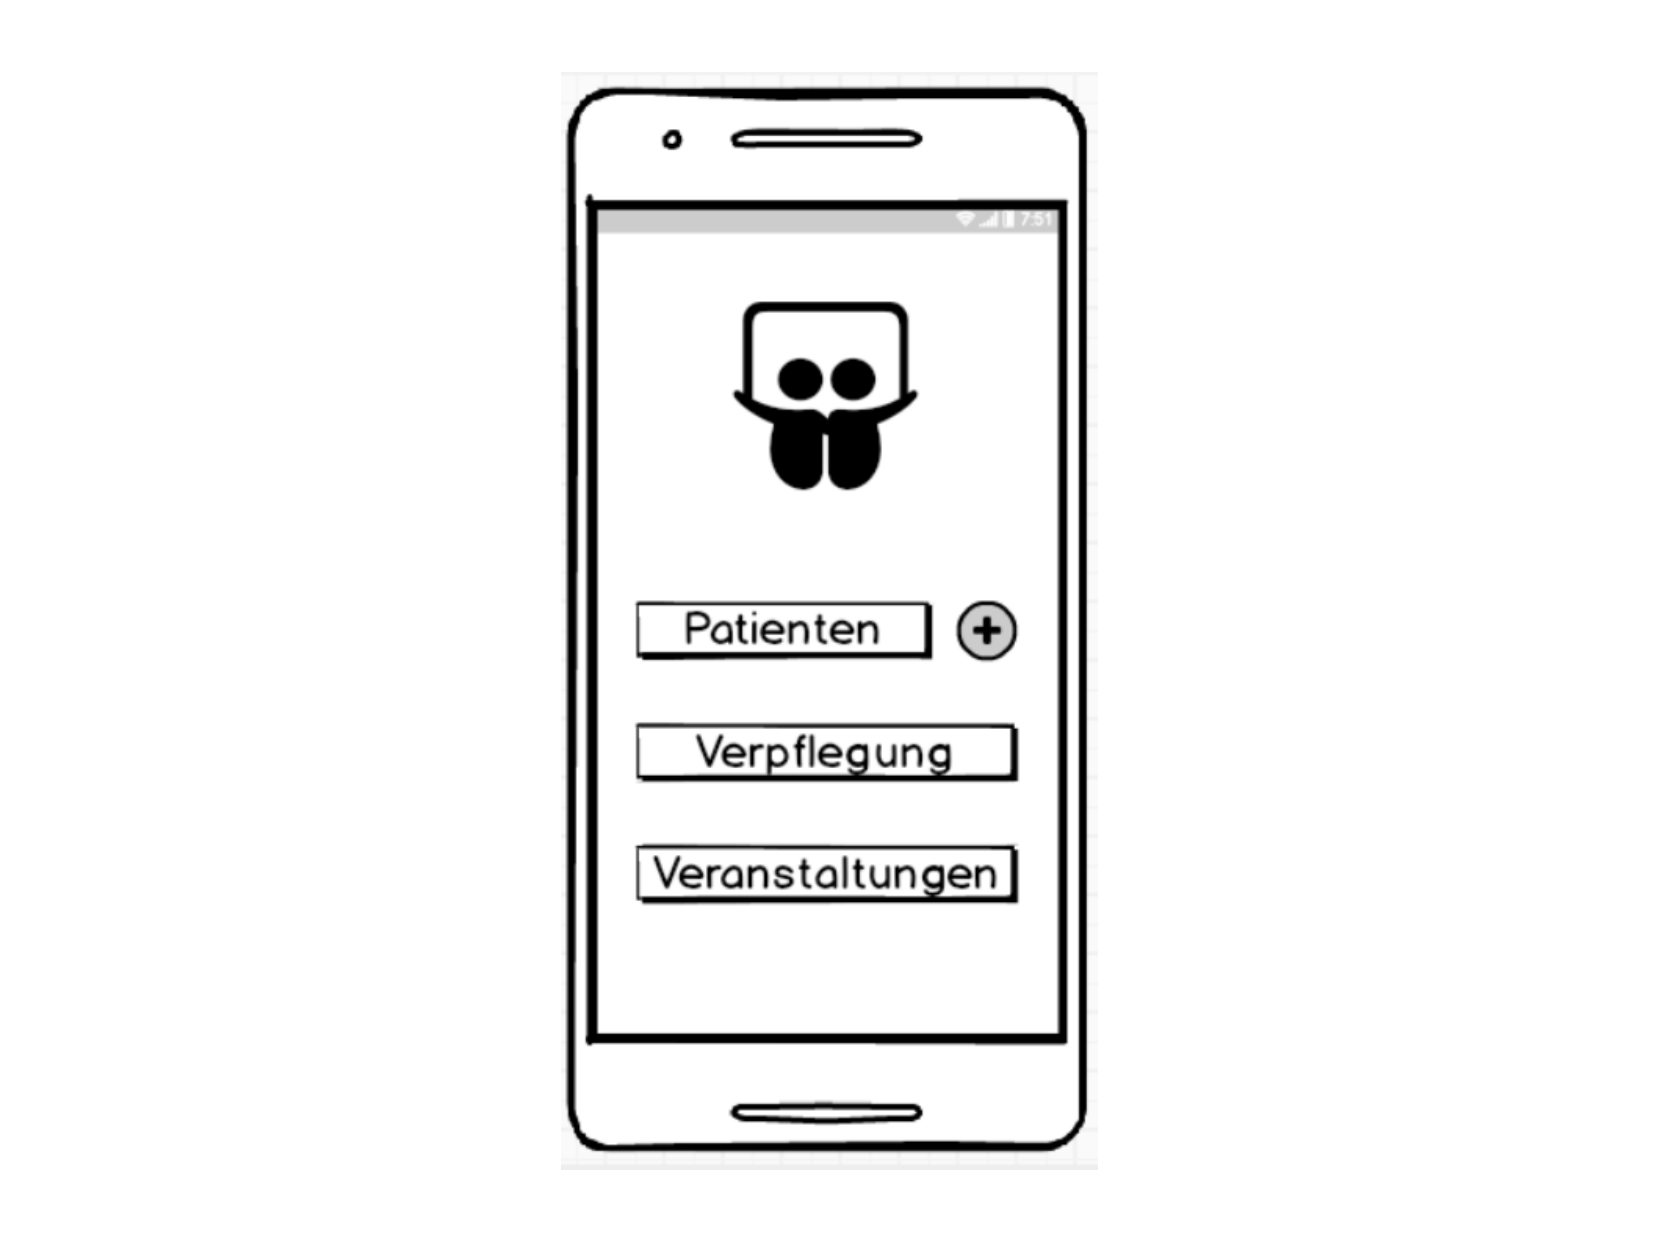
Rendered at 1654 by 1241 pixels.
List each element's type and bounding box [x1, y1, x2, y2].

picture [561, 72, 1098, 1170]
